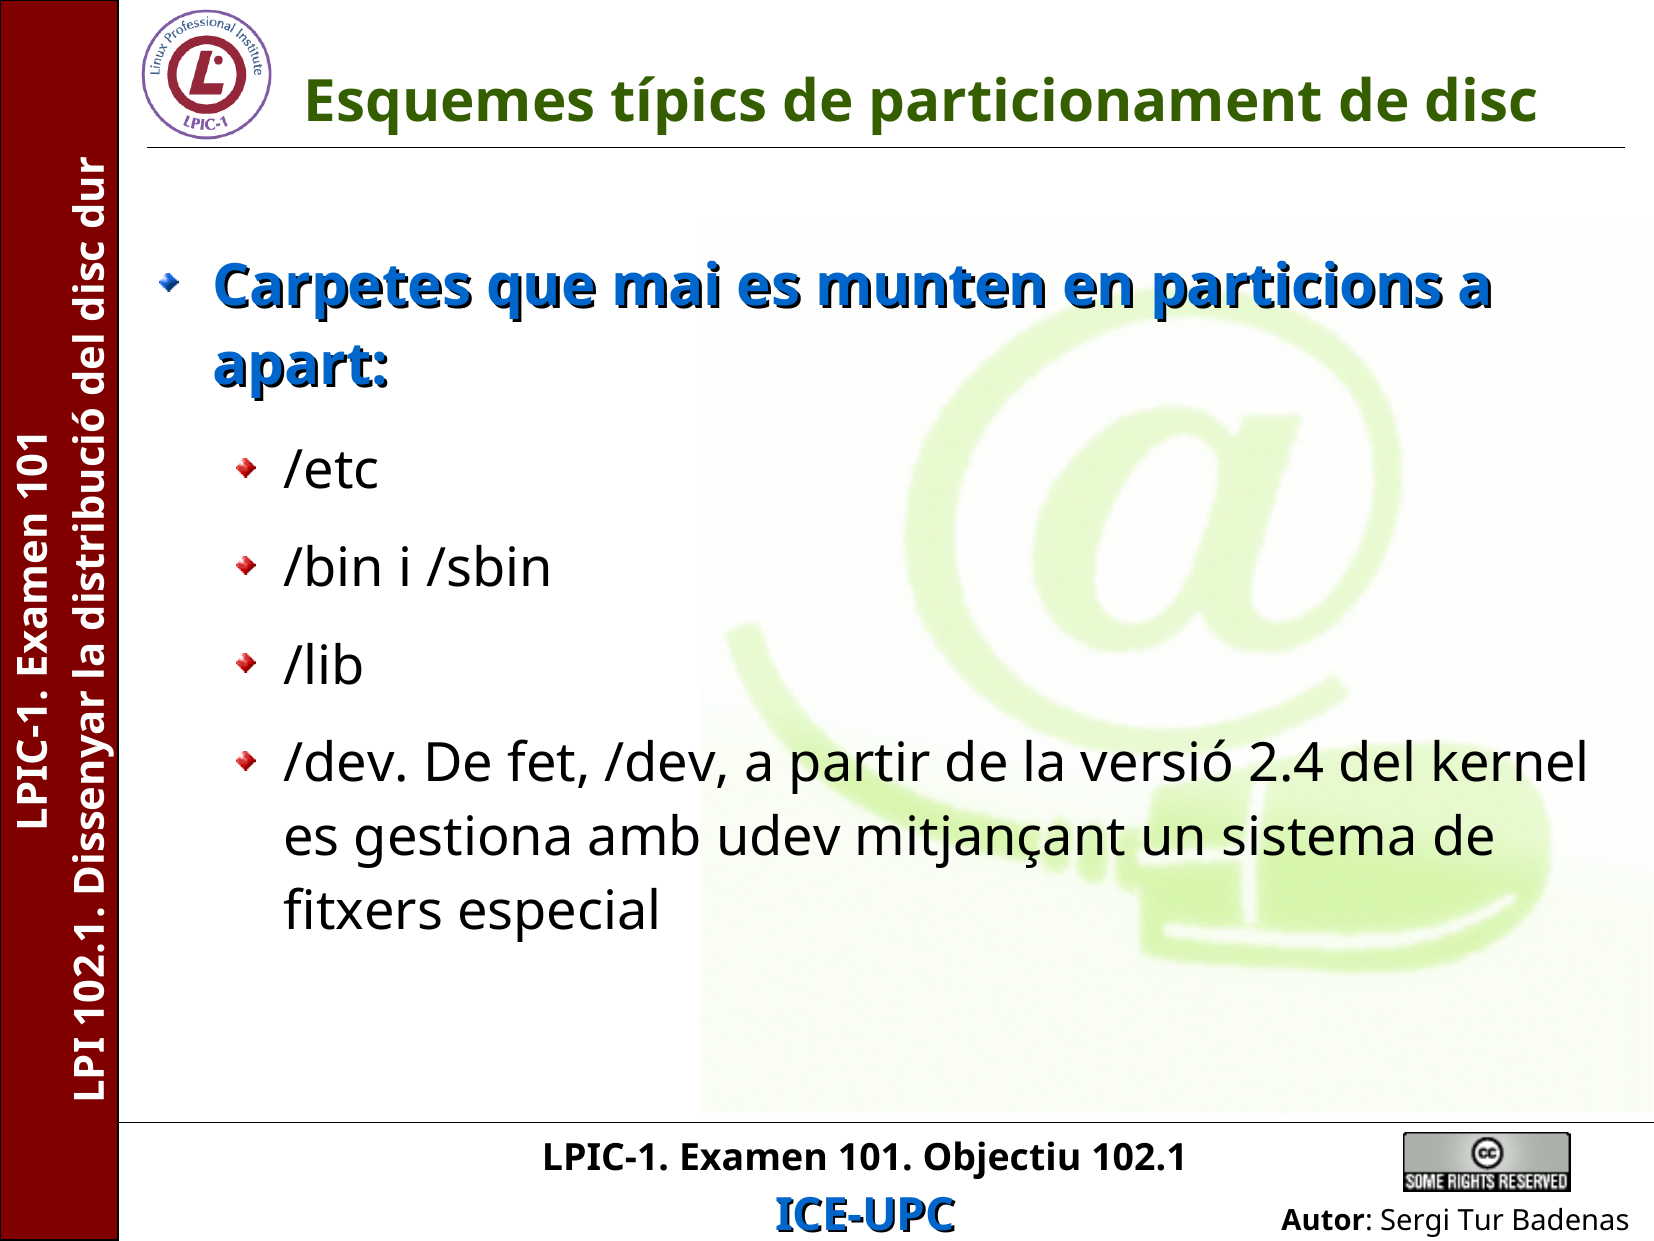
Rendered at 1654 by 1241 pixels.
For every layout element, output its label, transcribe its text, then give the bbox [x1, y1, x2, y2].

picture [1403, 1132, 1571, 1192]
picture [135, 5, 277, 142]
list Carpetes que mai es munten en particions a apart: /etc /bin i /sbin /lib /dev. De fet, /dev, a partir de la versió 2.4 del kernel es gestiona amb udev mitjançant un sistema de fitxers especial [141, 242, 1630, 1078]
title Esquemes típics de particionament de disc [177, 49, 1654, 148]
picture [700, 217, 1654, 1113]
